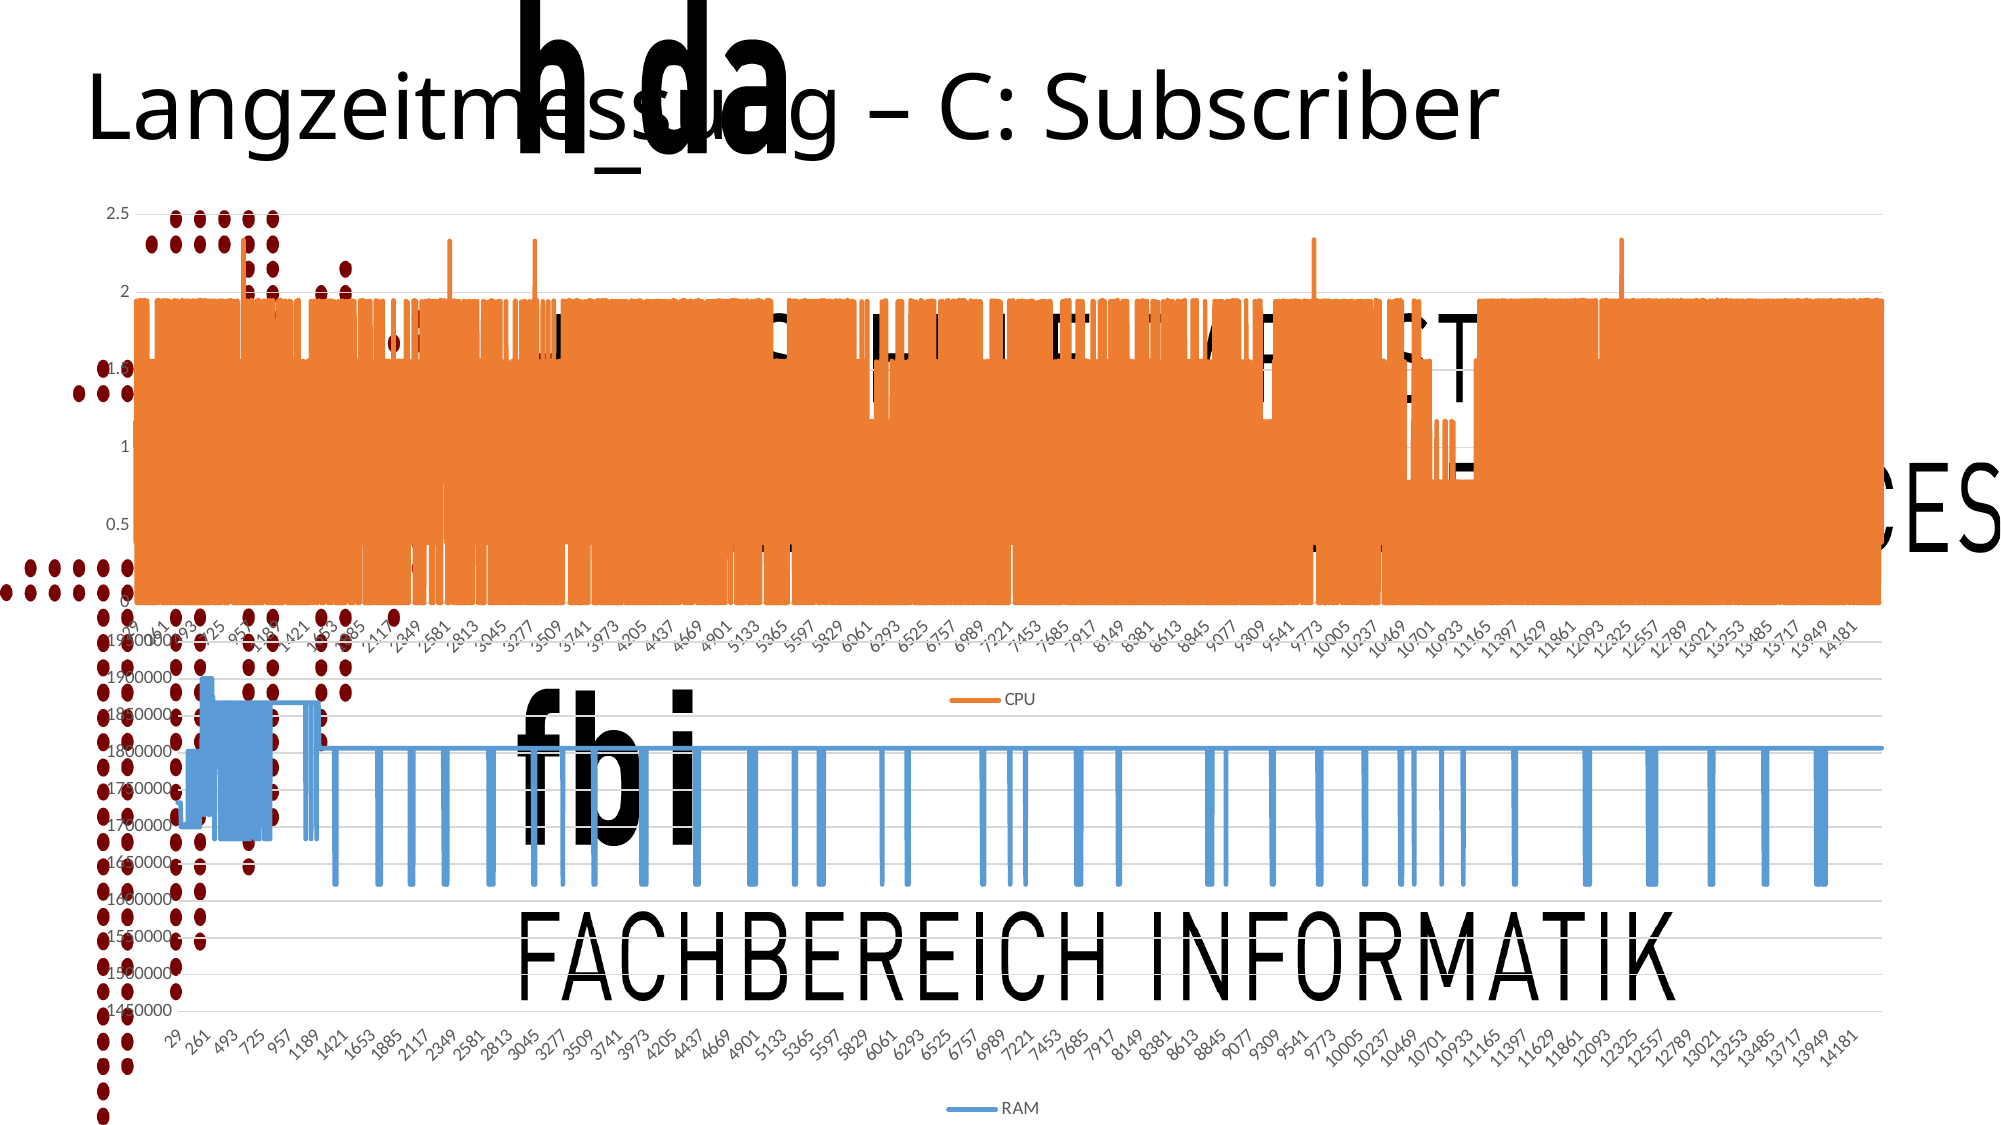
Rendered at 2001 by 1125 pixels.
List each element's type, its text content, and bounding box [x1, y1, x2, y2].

chart [69, 194, 1919, 1125]
title Langzeitmessung – C: Subscriber [69, 0, 1795, 194]
